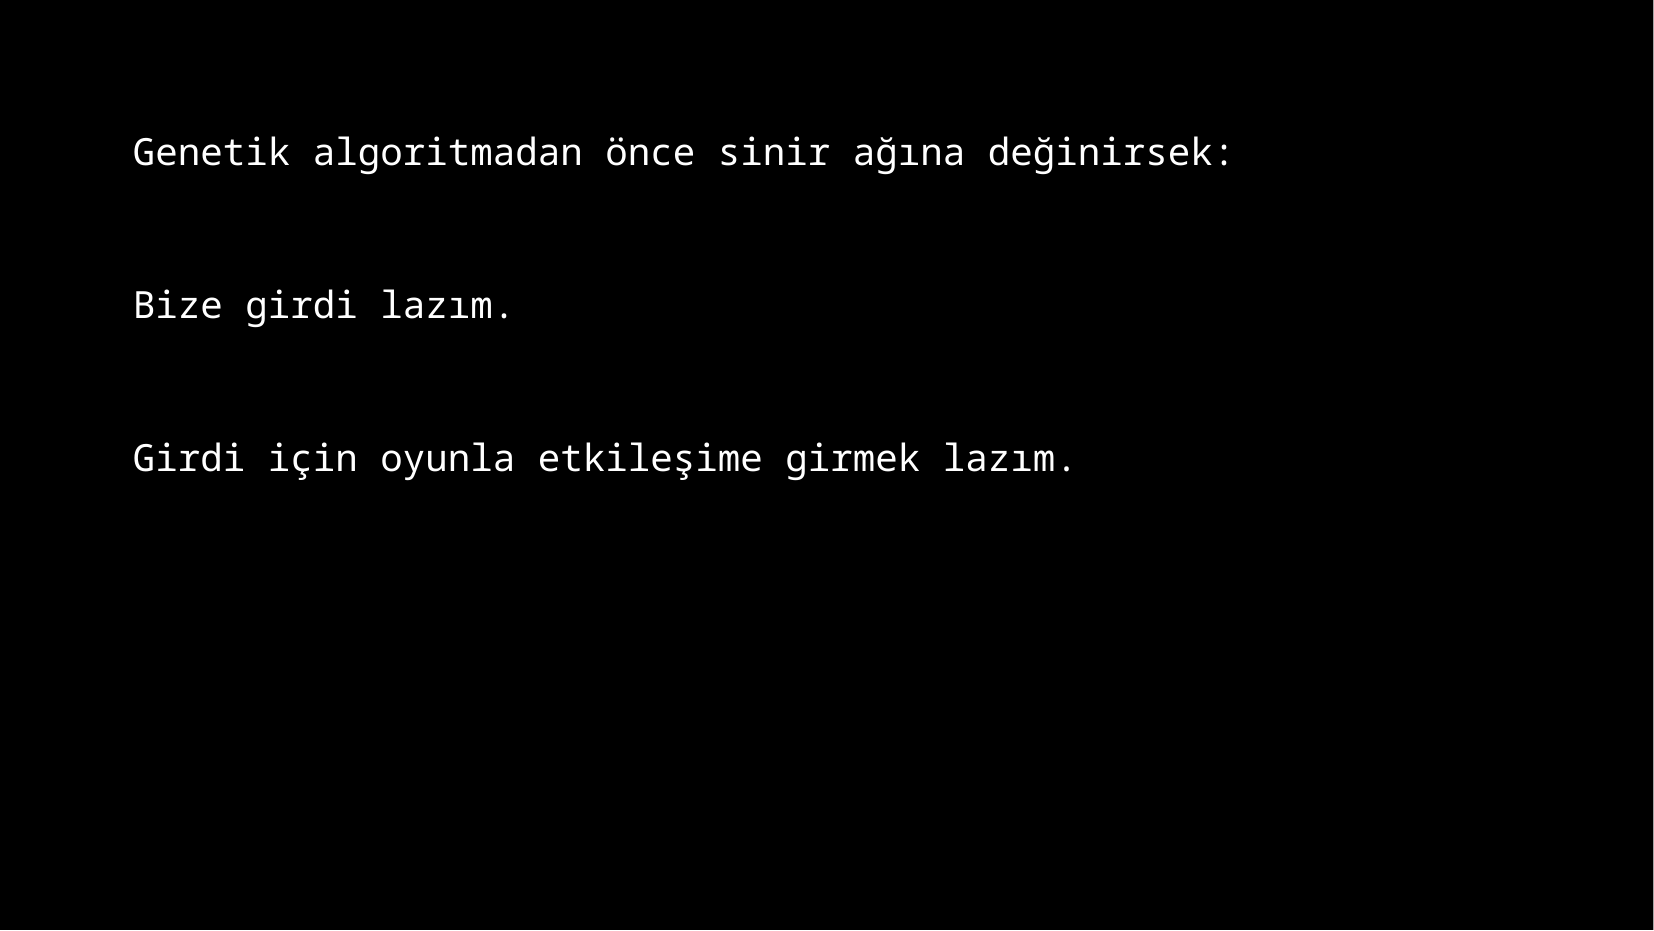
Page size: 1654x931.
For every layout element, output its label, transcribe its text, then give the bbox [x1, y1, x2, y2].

text_box Genetik algoritmadan önce sinir ağına değinirsek: Bize girdi lazım. Girdi için oyunla etkileşime girmek lazım. [118, 118, 1536, 827]
